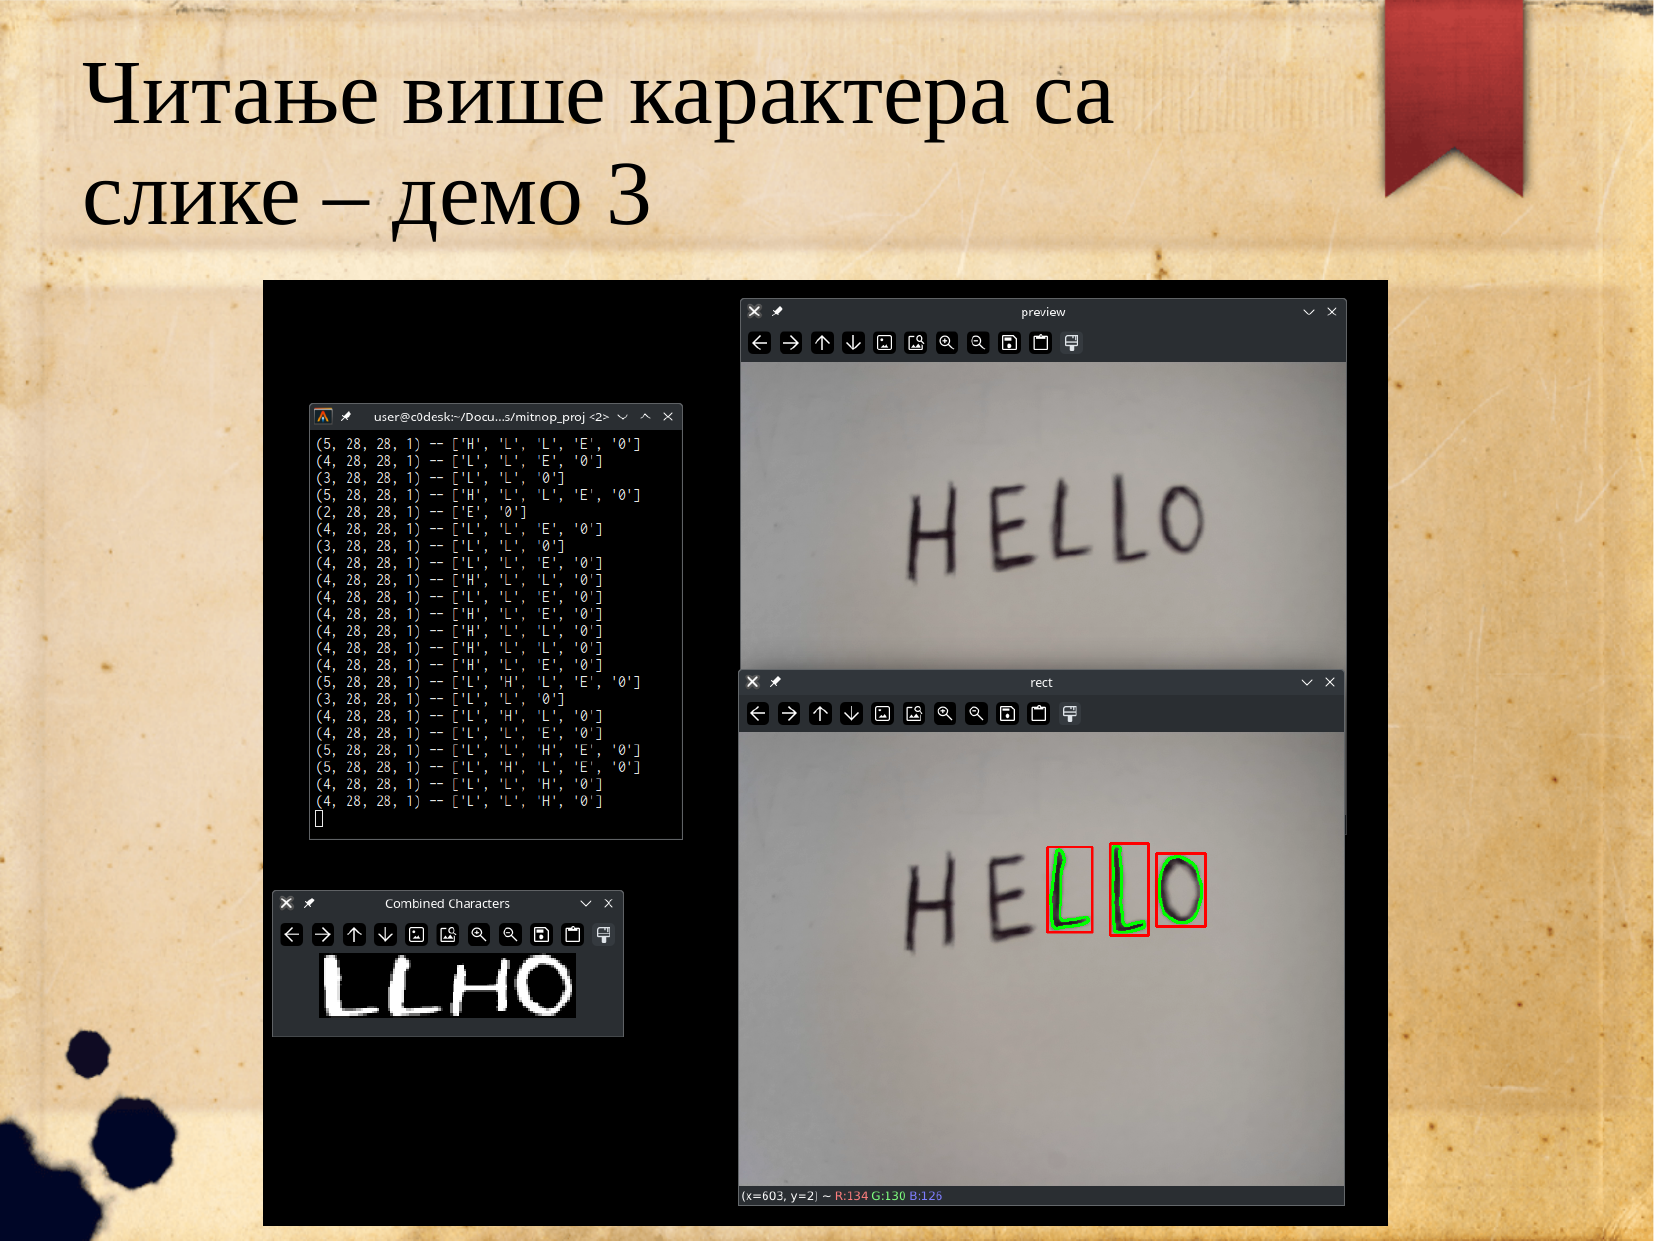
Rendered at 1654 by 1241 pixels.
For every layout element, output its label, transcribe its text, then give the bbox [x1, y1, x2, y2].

title Читање више карактера са слике – демо 3 [82, 41, 1347, 245]
picture [0, 0, 1654, 1241]
